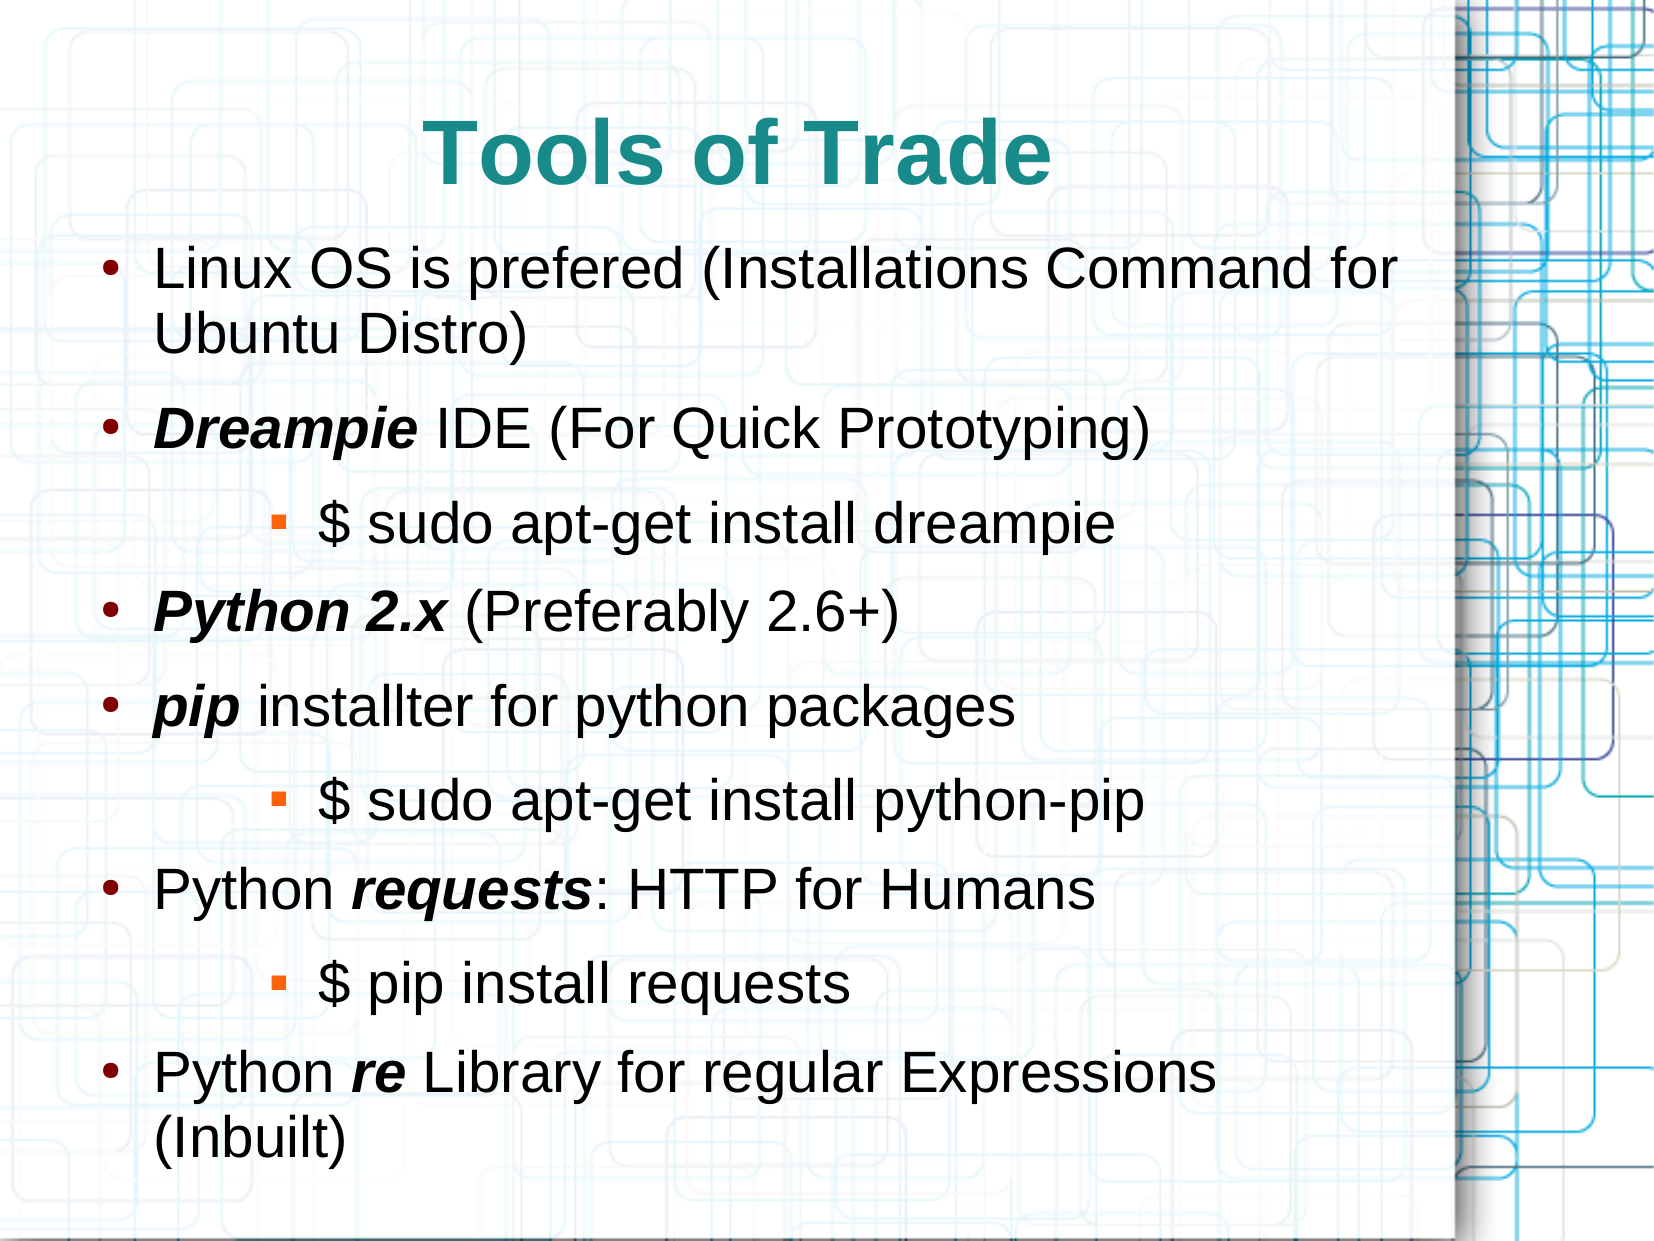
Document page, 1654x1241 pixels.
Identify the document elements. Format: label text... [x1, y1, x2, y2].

title Tools of Trade [59, 49, 1418, 257]
list Linux OS is prefered (Installations Command for Ubuntu Distro) Dreampie IDE (For Quick Prototyping) $ sudo apt-get install dreampie Python 2.x (Preferably 2.6+) pip installter for python packages $ sudo apt-get install python-pip Python requests: HTTP for Humans $ pip install requests Python re Library for regular Expressions (Inbuilt) [82, 236, 1418, 1236]
picture [0, 0, 1654, 1241]
